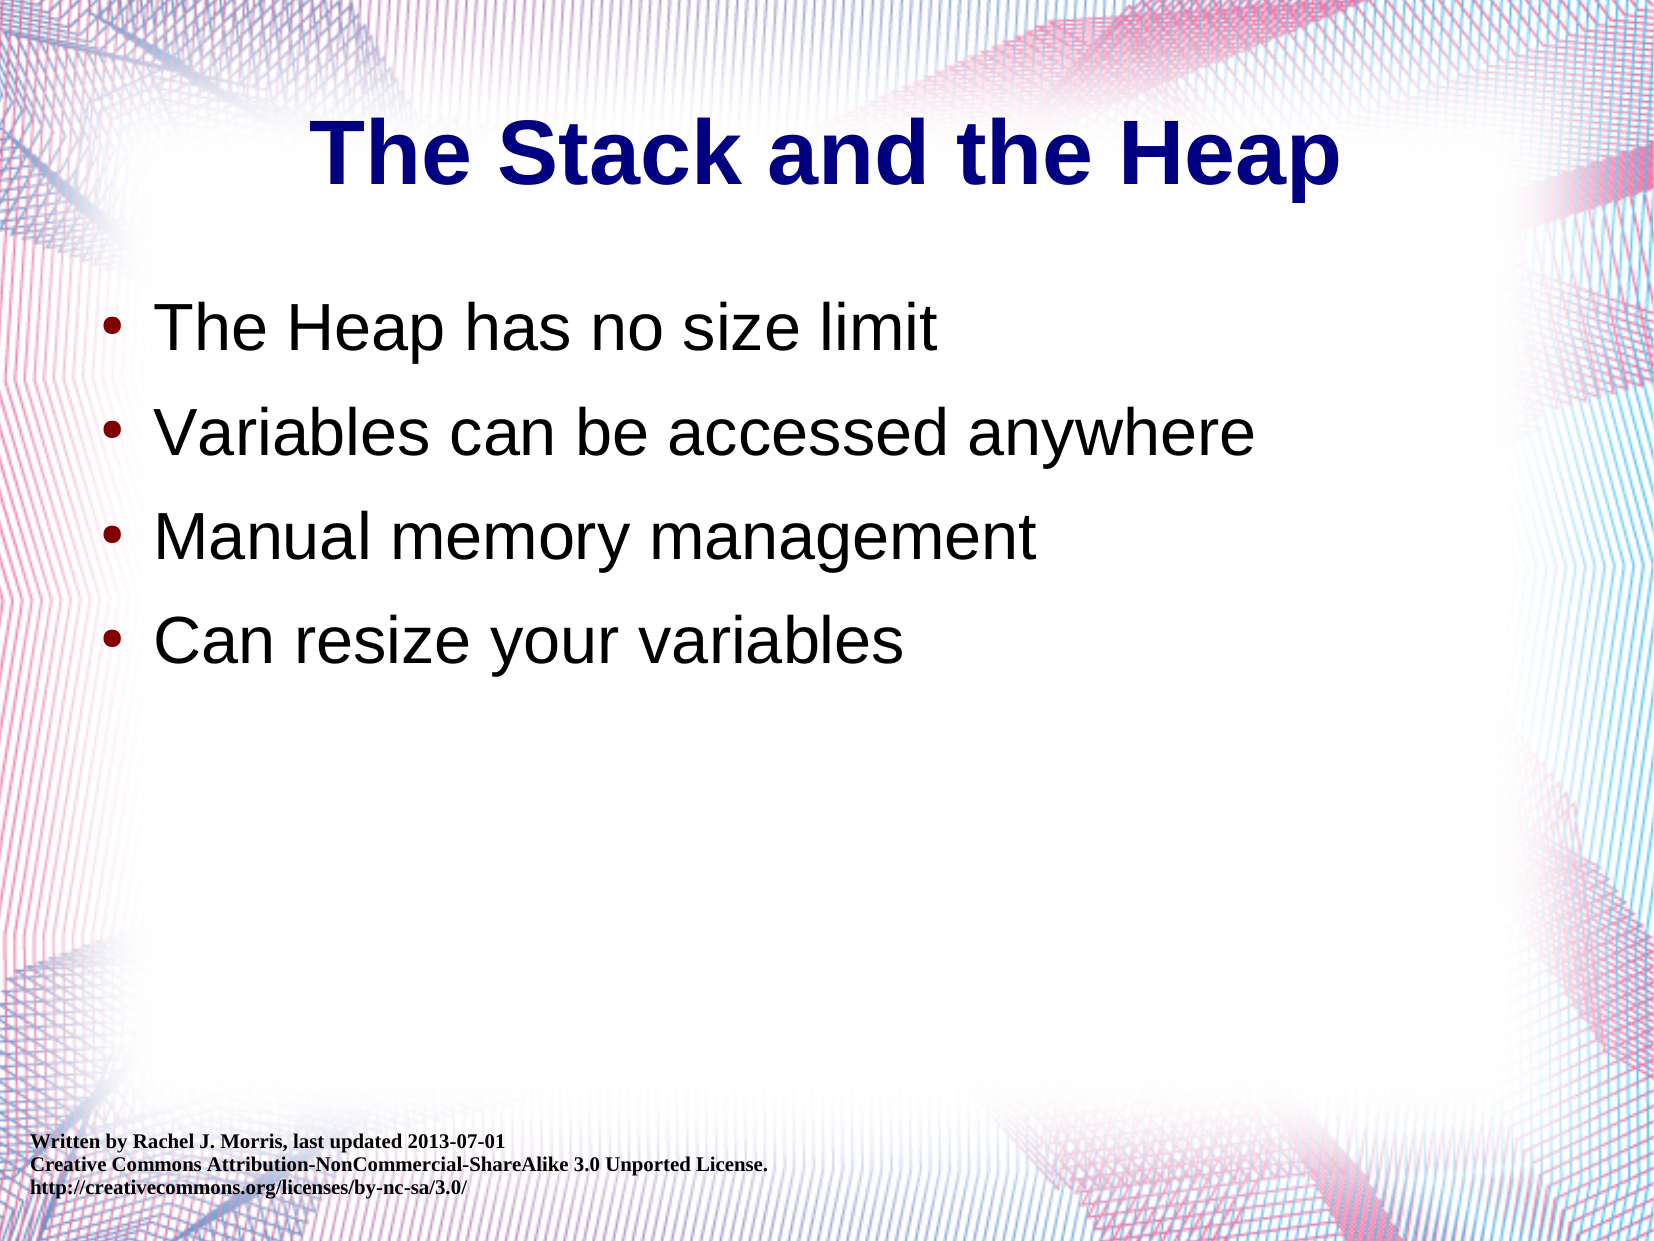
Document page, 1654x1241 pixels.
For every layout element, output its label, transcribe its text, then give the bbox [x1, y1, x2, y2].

title The Stack and the Heap [82, 49, 1571, 257]
picture [0, 0, 1654, 1241]
list The Heap has no size limit Variables can be accessed anywhere Manual memory management Can resize your variables [82, 290, 1571, 1010]
